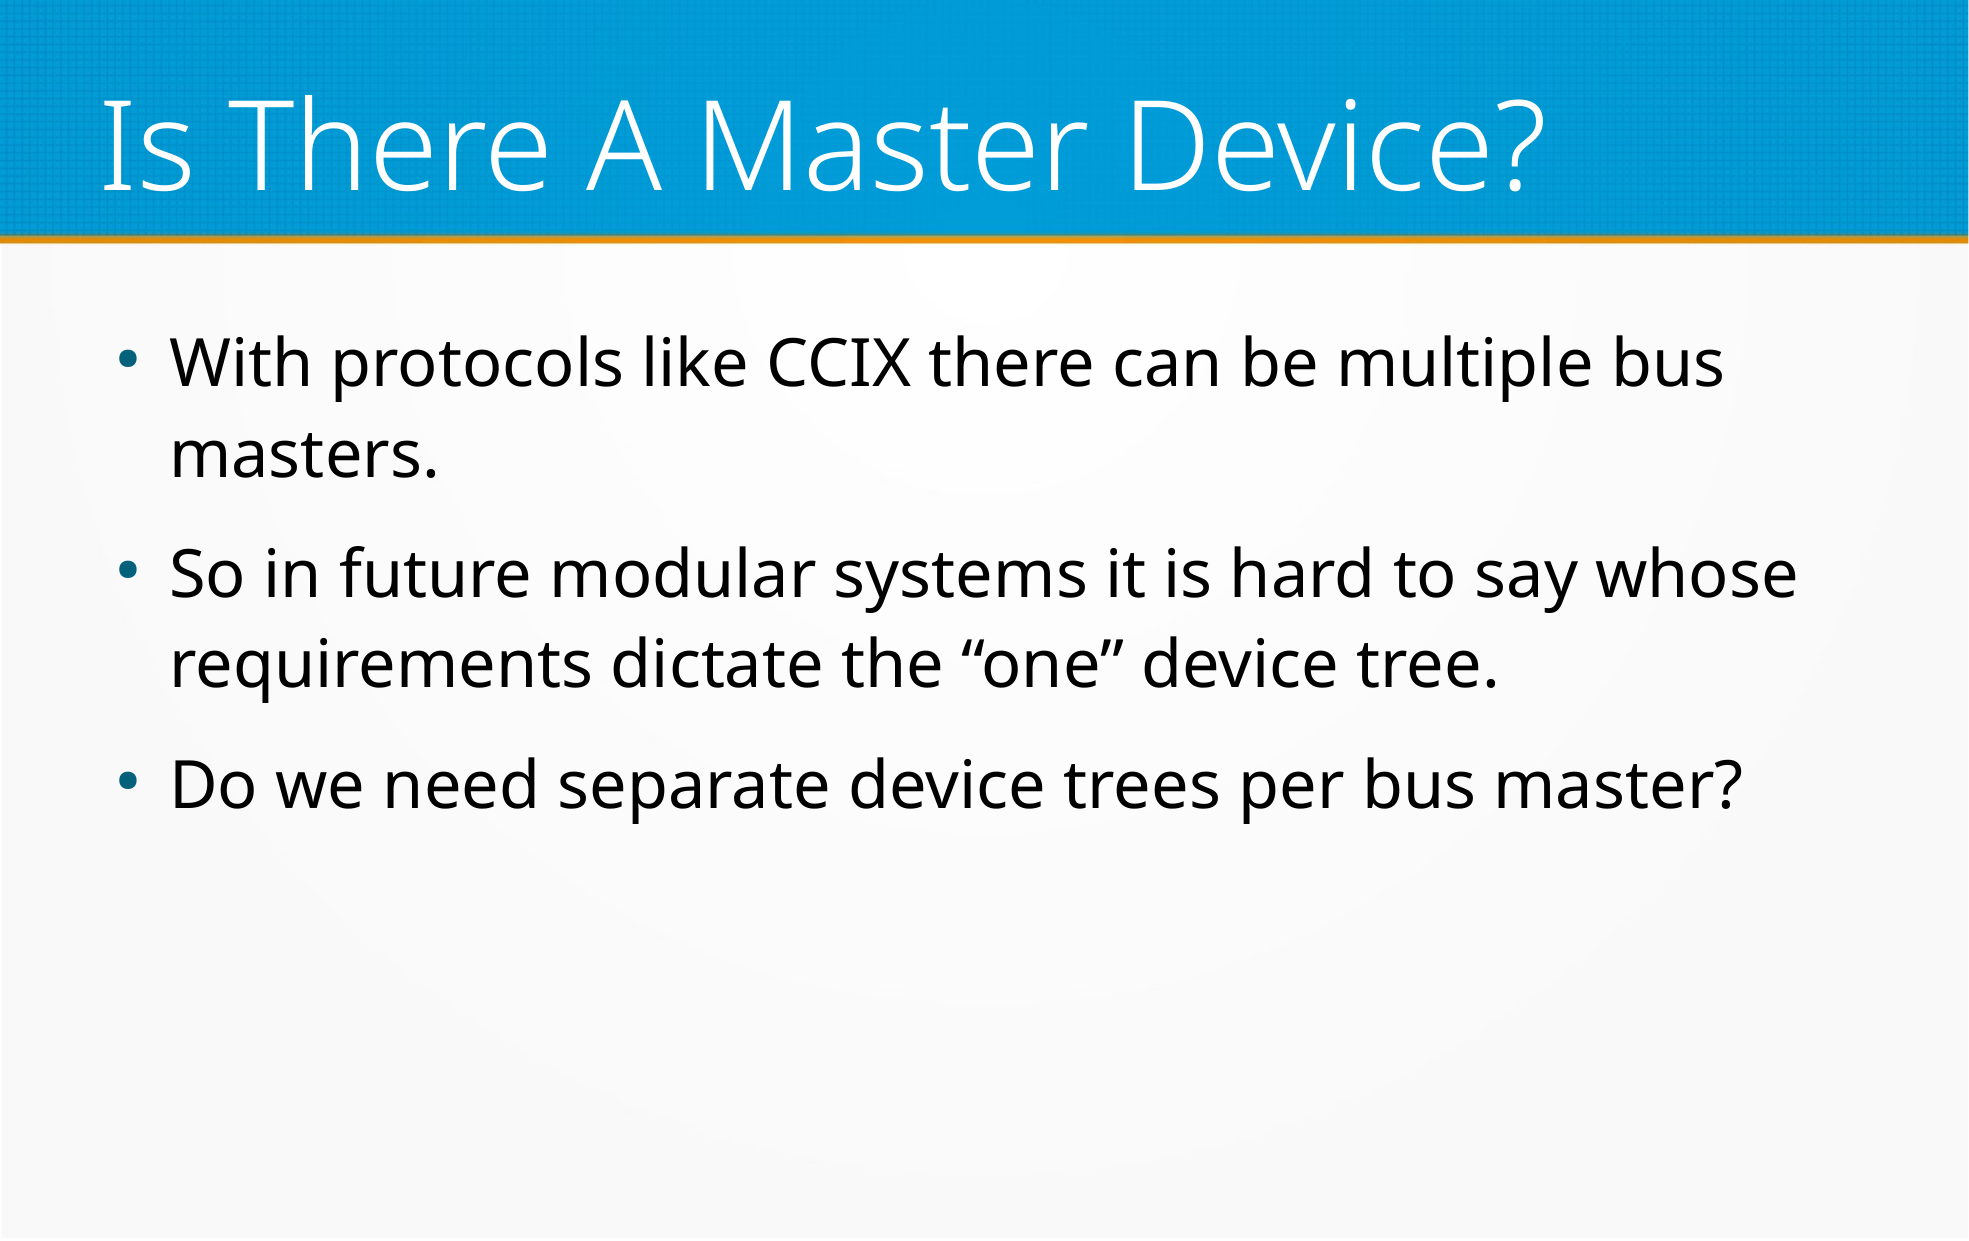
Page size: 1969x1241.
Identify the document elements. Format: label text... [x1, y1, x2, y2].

title Is There A Master Device? [98, 19, 1870, 227]
picture [0, 233, 1969, 1241]
list With protocols like CCIX there can be multiple bus masters. So in future modular systems it is hard to say whose requirements dictate the “one” device tree. Do we need separate device trees per bus master? [98, 315, 1861, 1081]
